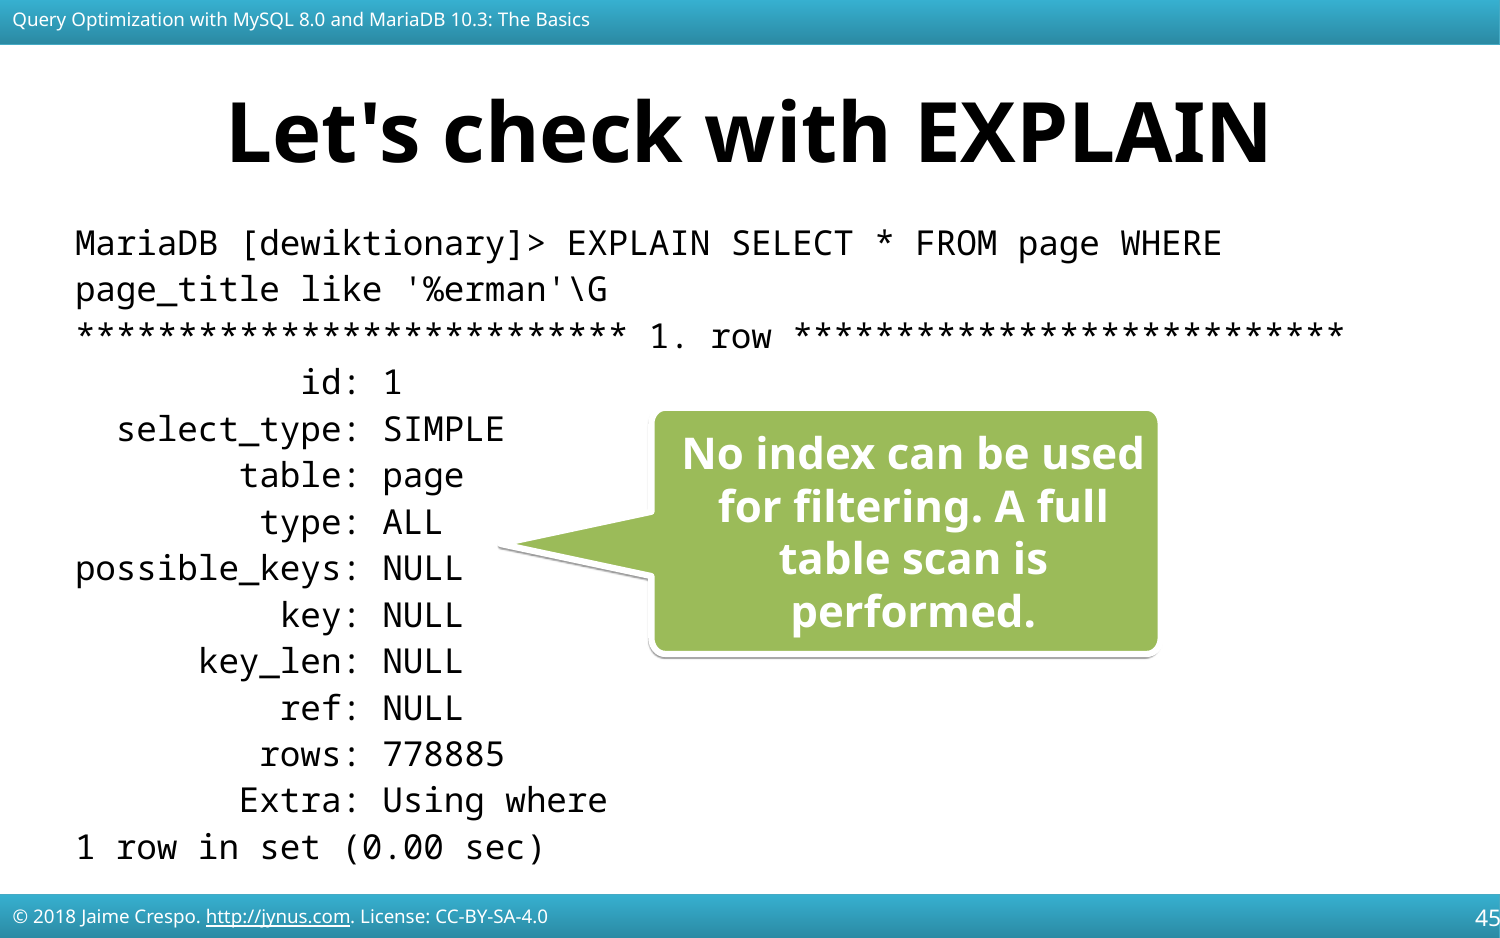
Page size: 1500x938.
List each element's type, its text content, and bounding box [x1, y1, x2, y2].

title Let's check with EXPLAIN [75, 41, 1425, 218]
text_box No index can be used for filtering. A full table scan is performed. [500, 407, 1161, 654]
list MariaDB [dewiktionary]> EXPLAIN SELECT * FROM page WHERE page_title like '%erman'\G *************************** 1. row *************************** id: 1 select_type: SIMPLE table: page type: ALL possible_keys: NULL key: NULL key_len: NULL ref: NULL rows: 778885 Extra: Using where 1 row in set (0.00 sec) [75, 218, 1425, 876]
